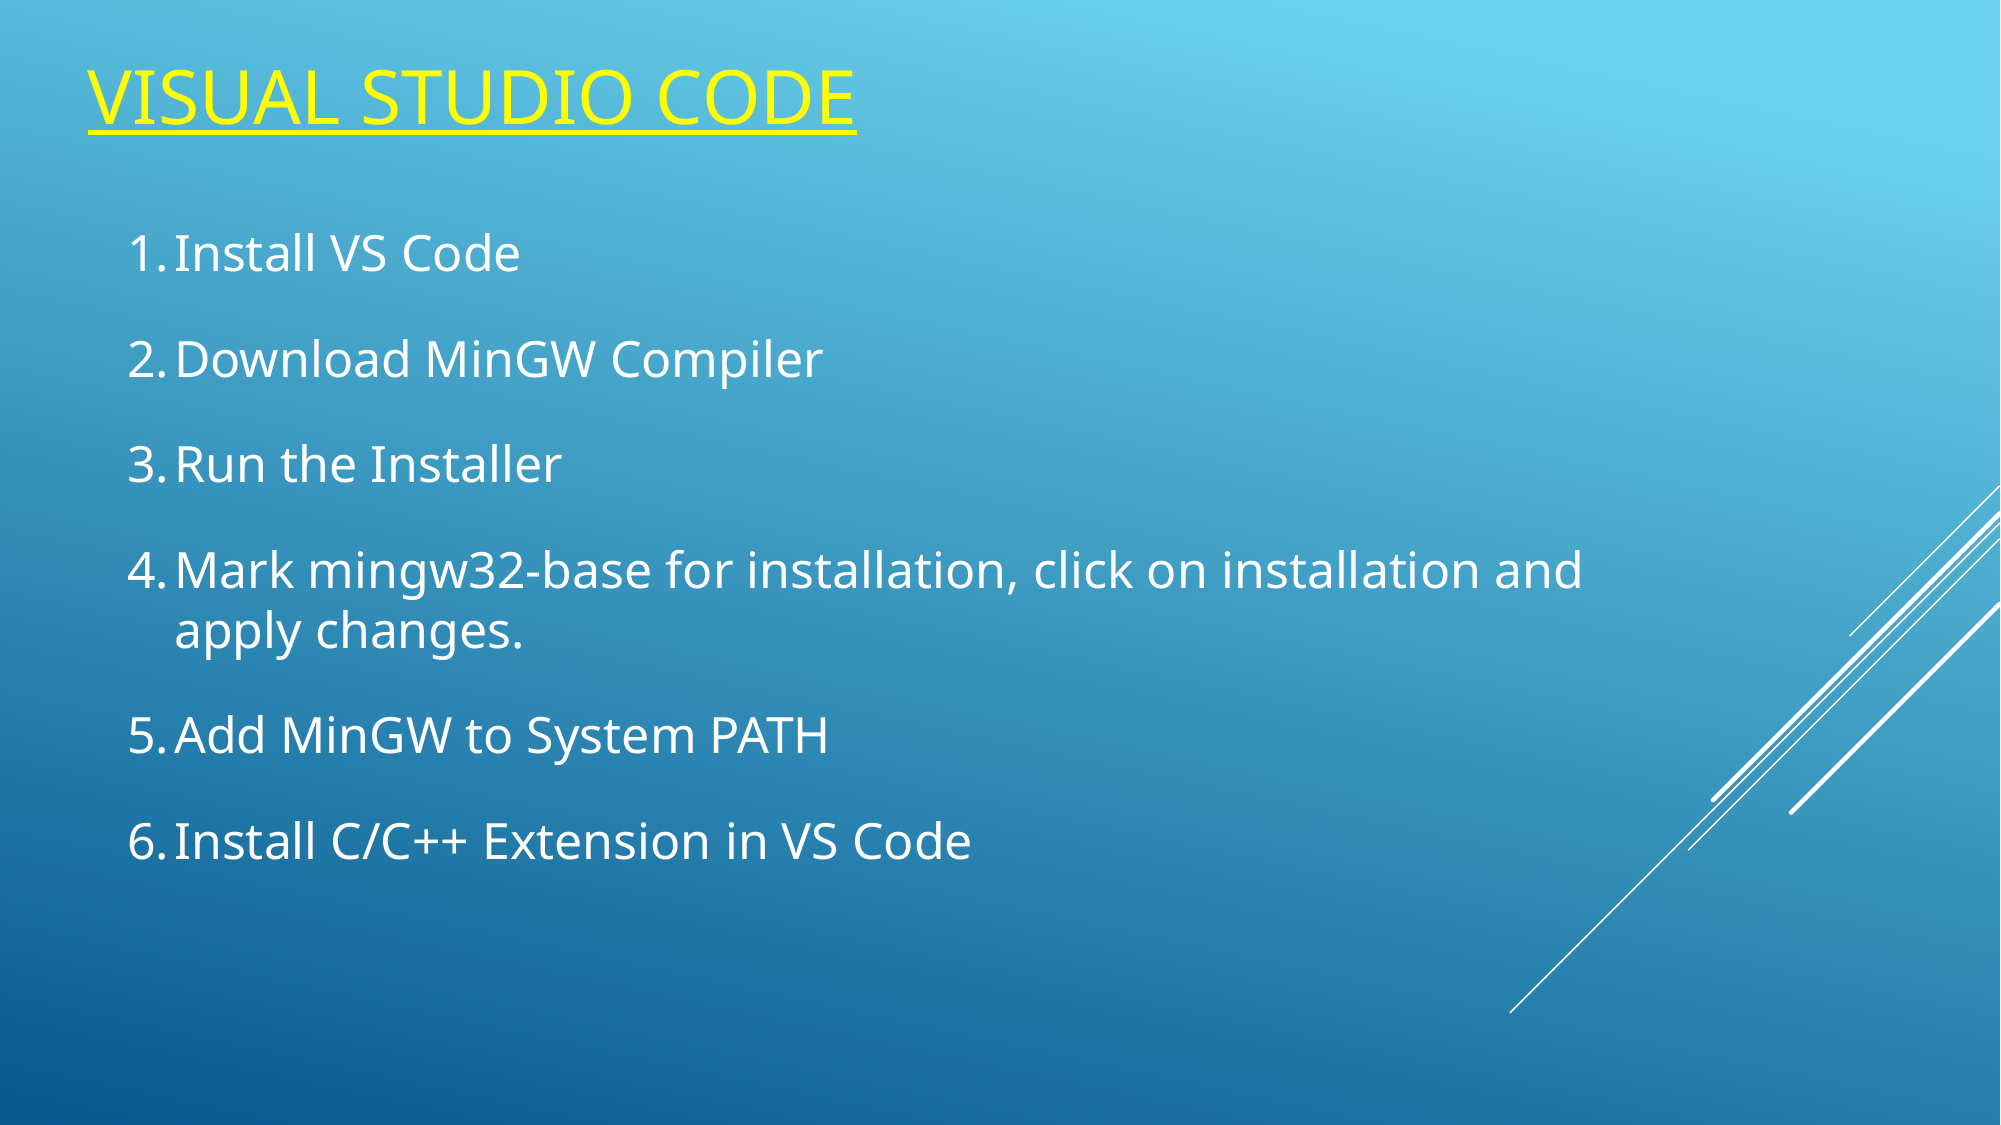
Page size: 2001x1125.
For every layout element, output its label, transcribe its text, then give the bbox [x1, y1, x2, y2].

list Install VS Code Download MinGW Compiler Run the Installer Mark mingw32-base for installation, click on installation and apply changes. Add MinGW to System PATH Install C/C++ Extension in VS Code [112, 214, 1664, 1015]
title Visual Studio Code [72, 16, 1853, 185]
